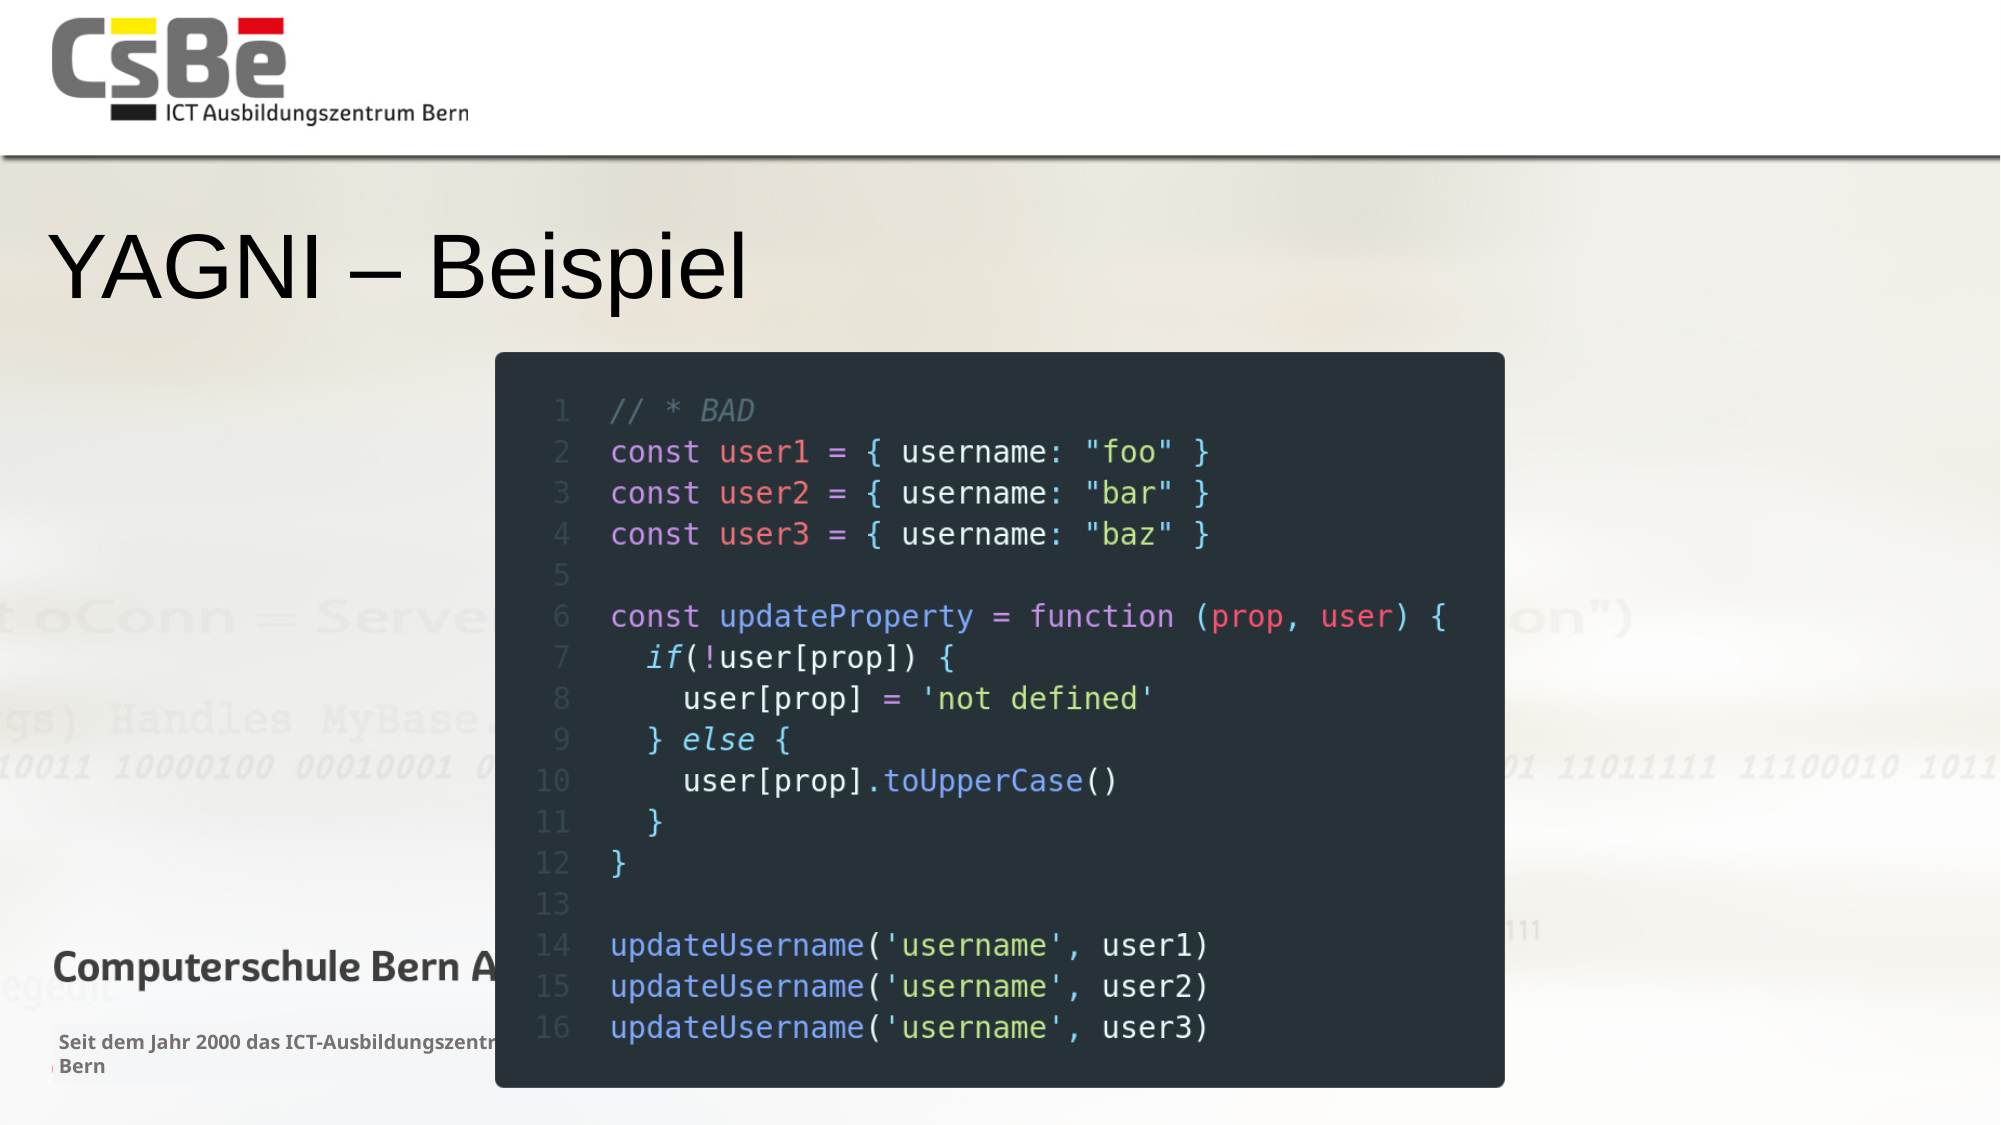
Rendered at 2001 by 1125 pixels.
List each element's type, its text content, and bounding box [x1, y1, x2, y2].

picture [0, 0, 2001, 1125]
list YAGNI – Beispiel [46, 206, 1920, 355]
